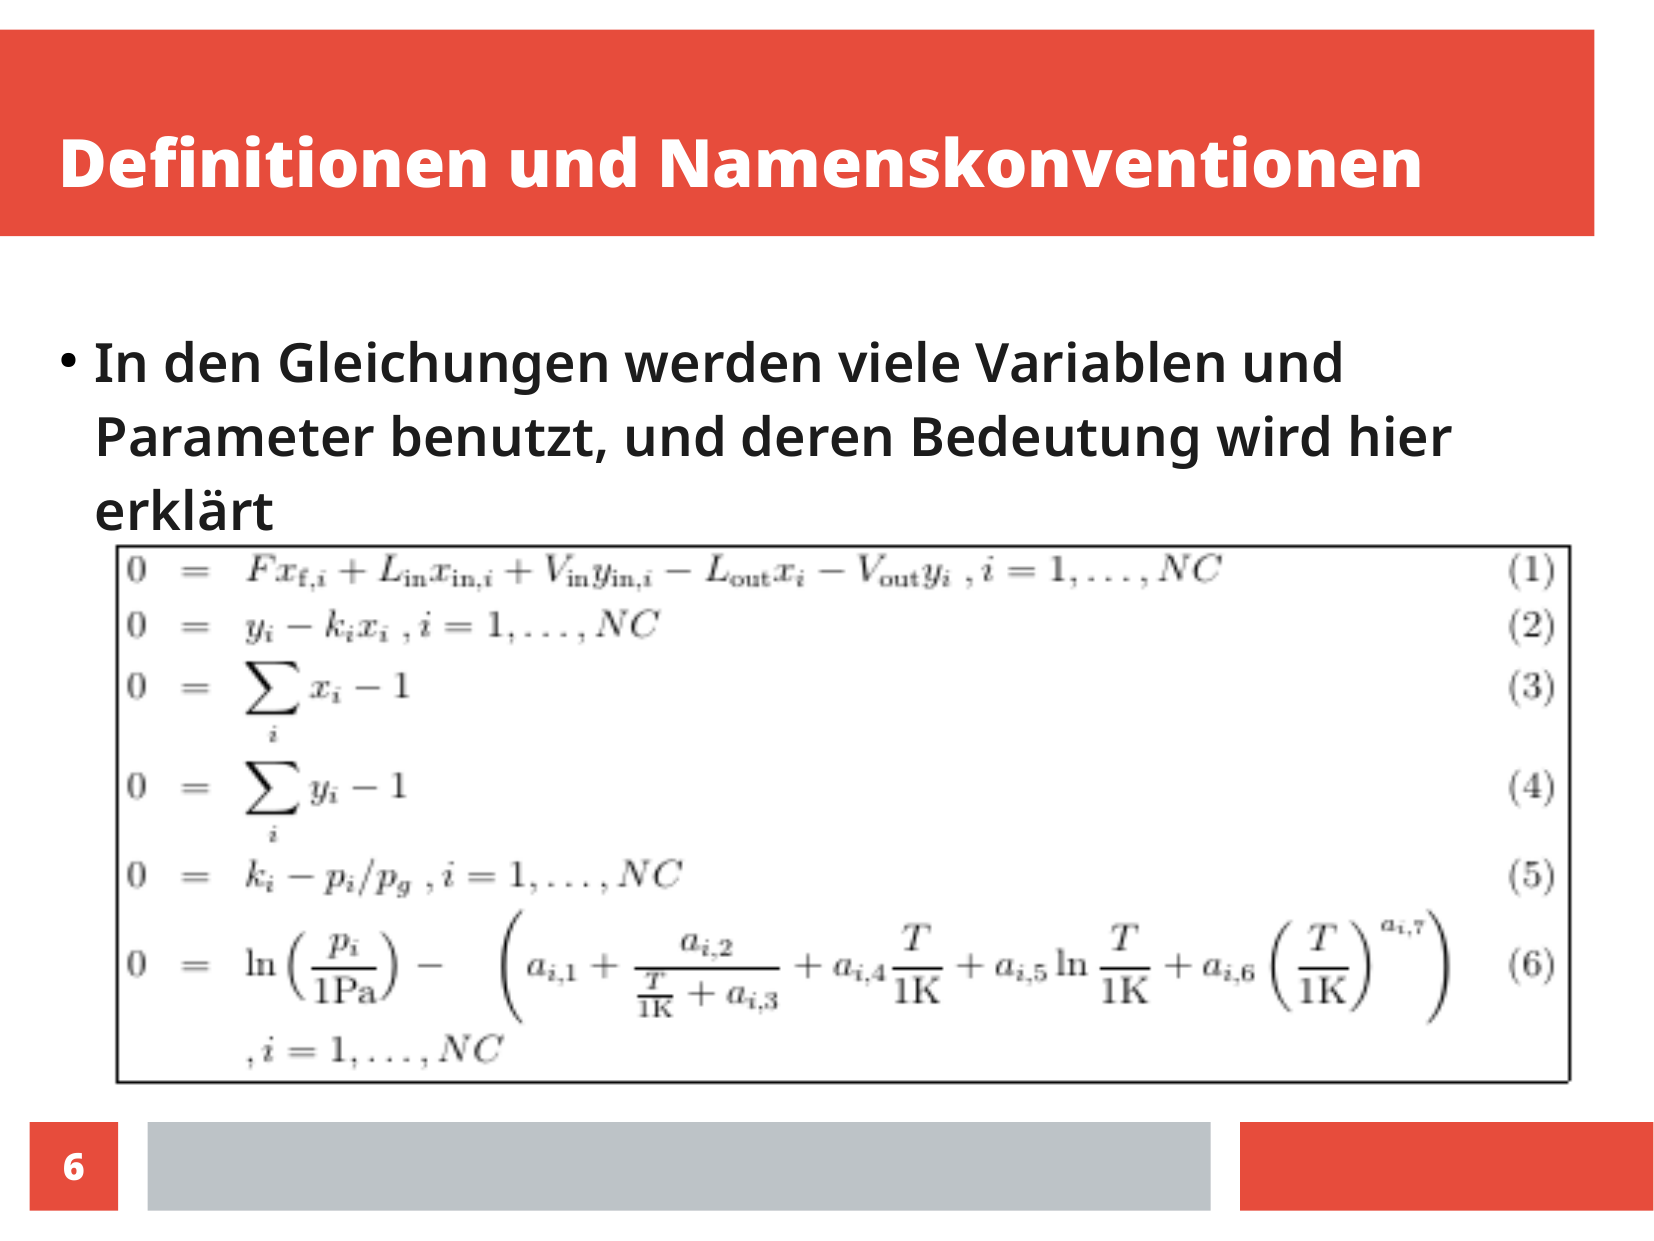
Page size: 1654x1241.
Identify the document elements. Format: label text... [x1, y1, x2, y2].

list In den Gleichungen werden viele Variablen und Parameter benutzt, und deren Bedeutung wird hier erklärt [59, 324, 1565, 1093]
picture [93, 543, 1590, 1093]
title Definitionen und Namenskonventionen [59, 59, 1595, 207]
